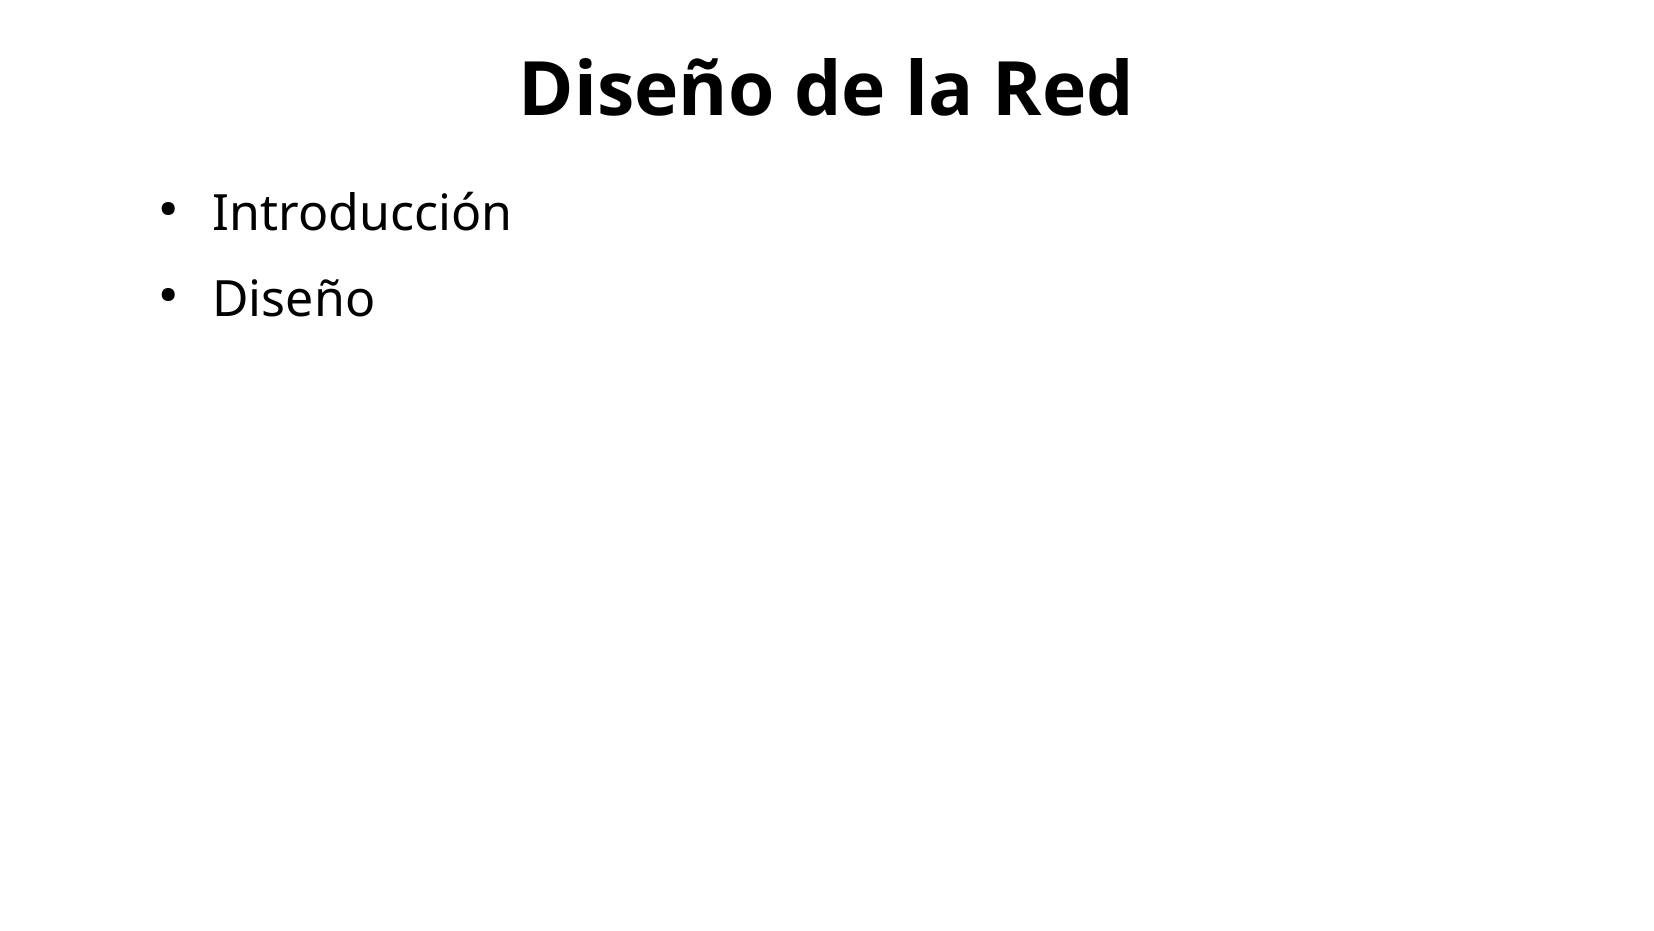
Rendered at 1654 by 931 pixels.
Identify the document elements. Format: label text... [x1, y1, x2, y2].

title Diseño de la Red [82, 31, 1571, 141]
list Introducción Diseño [82, 141, 1571, 863]
